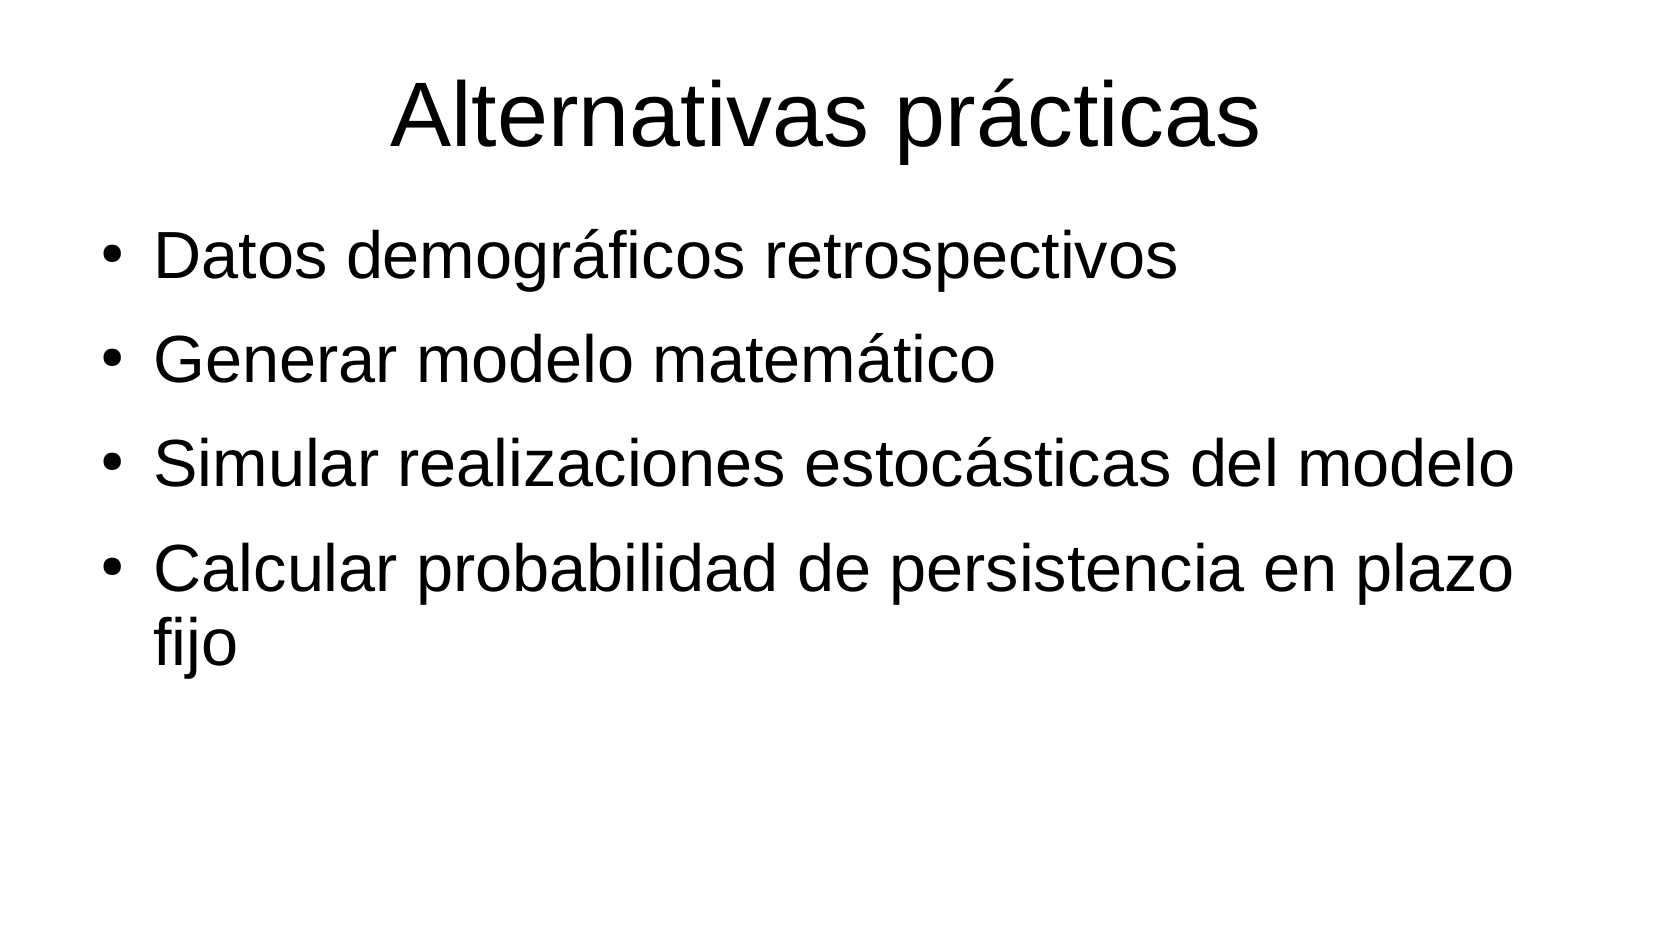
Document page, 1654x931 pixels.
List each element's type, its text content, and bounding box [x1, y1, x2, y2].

title Alternativas prácticas [82, 37, 1571, 193]
list Datos demográficos retrospectivos Generar modelo matemático Simular realizaciones estocásticas del modelo Calcular probabilidad de persistencia en plazo fijo [82, 217, 1571, 758]
